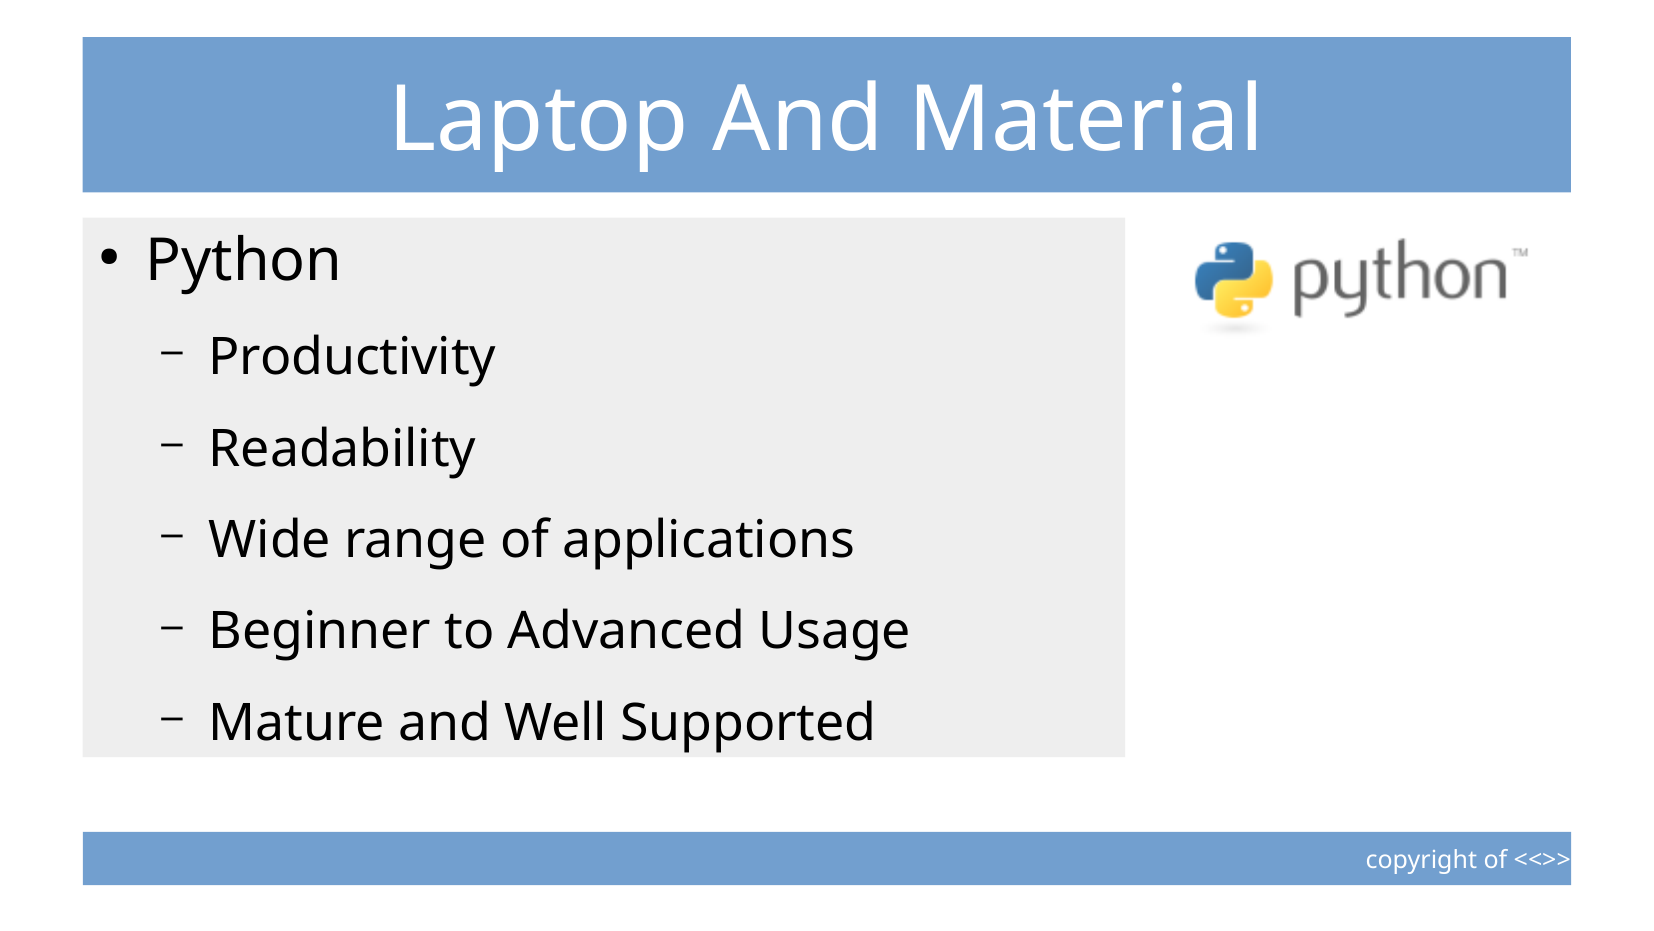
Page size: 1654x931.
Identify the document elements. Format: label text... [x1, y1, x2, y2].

list Python Productivity Readability Wide range of applications Beginner to Advanced Usage Mature and Well Supported [82, 217, 1126, 758]
picture [1140, 219, 1560, 361]
text_box copyright of <<>> [82, 831, 1572, 886]
title Laptop And Material [82, 37, 1571, 193]
